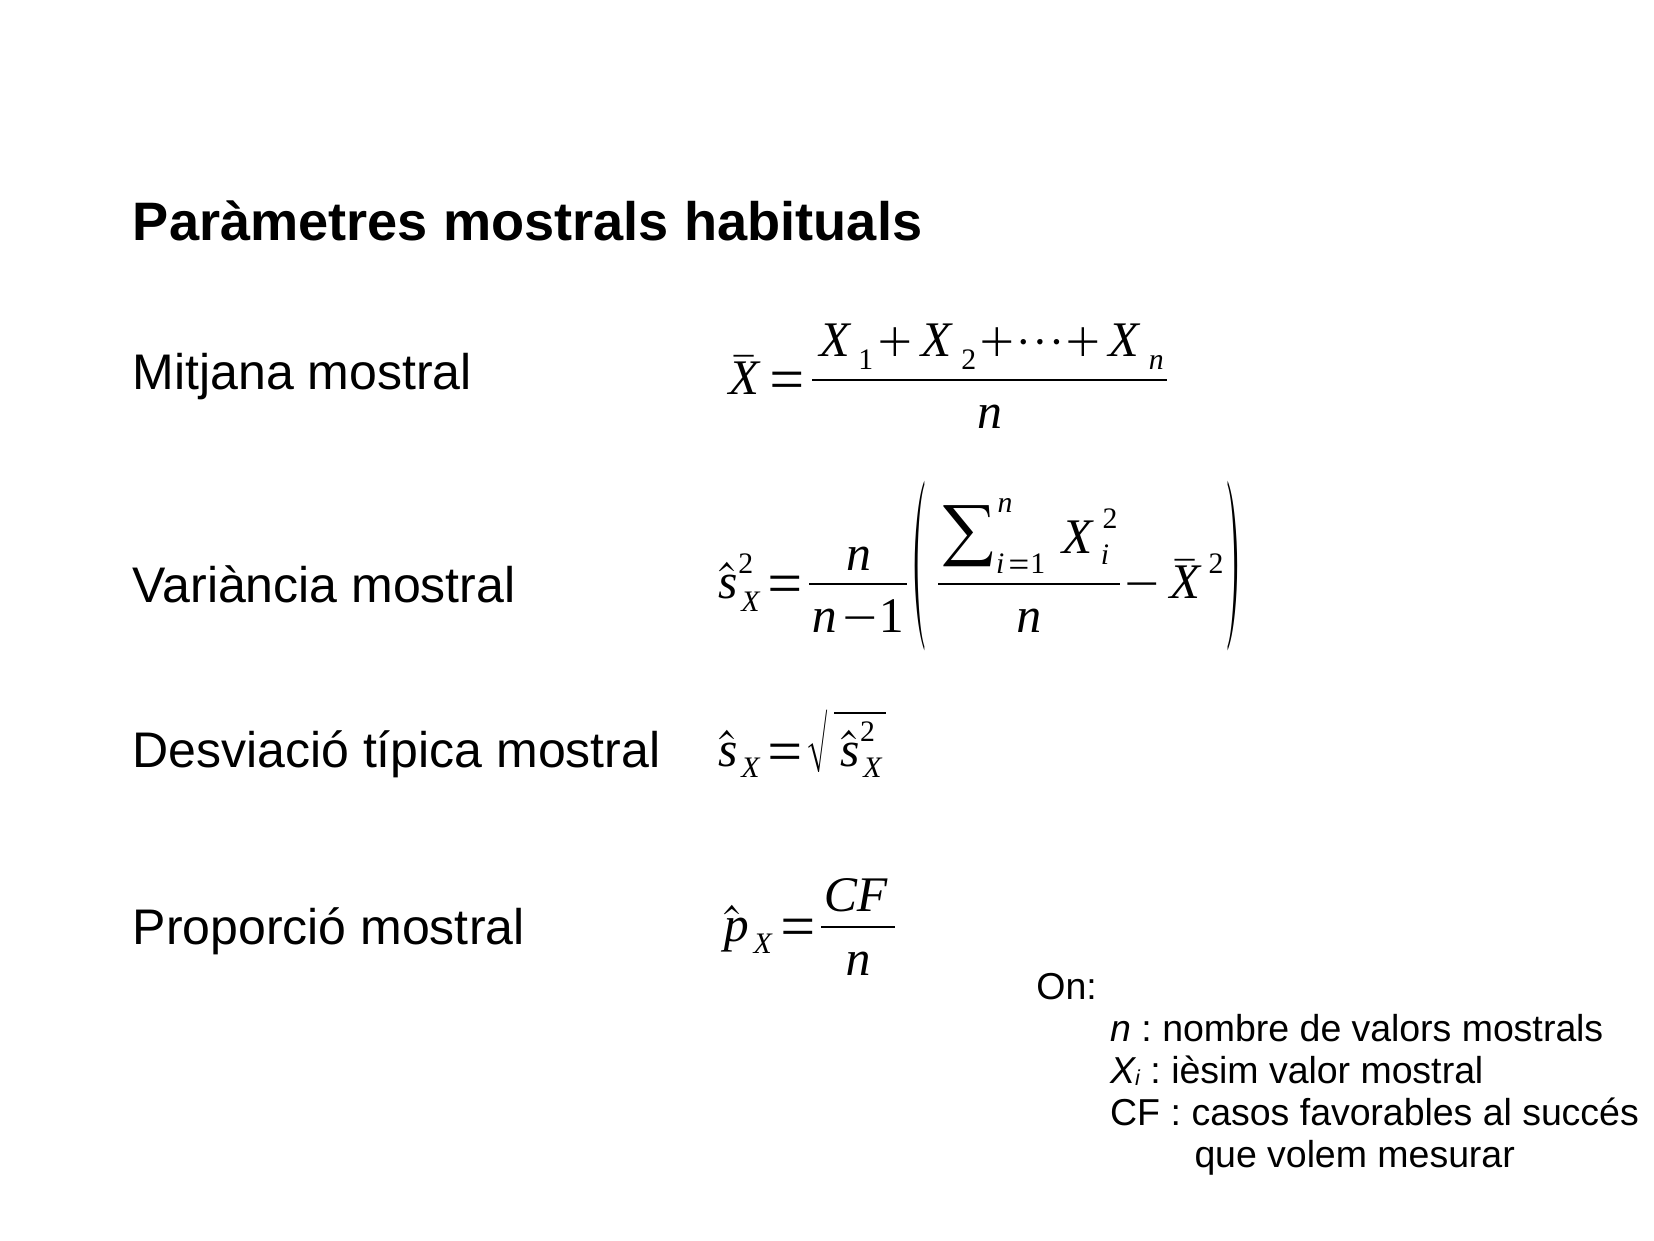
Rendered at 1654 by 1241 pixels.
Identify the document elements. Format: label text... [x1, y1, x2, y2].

text_box Paràmetres mostrals habituals [118, 184, 1270, 262]
text_box Desviació típica mostral [118, 714, 680, 786]
chart [716, 312, 1176, 440]
chart [708, 478, 1254, 652]
text_box Variància mostral [118, 549, 591, 621]
text_box Mitjana mostral [118, 336, 591, 408]
chart [708, 708, 887, 785]
text_box Proporció mostral [118, 892, 591, 963]
text_box On: n : nombre de valors mostrals Xi : ièsim valor mostral CF : casos favorables al succés que volem mesurar [1021, 957, 1654, 1196]
chart [709, 867, 904, 987]
